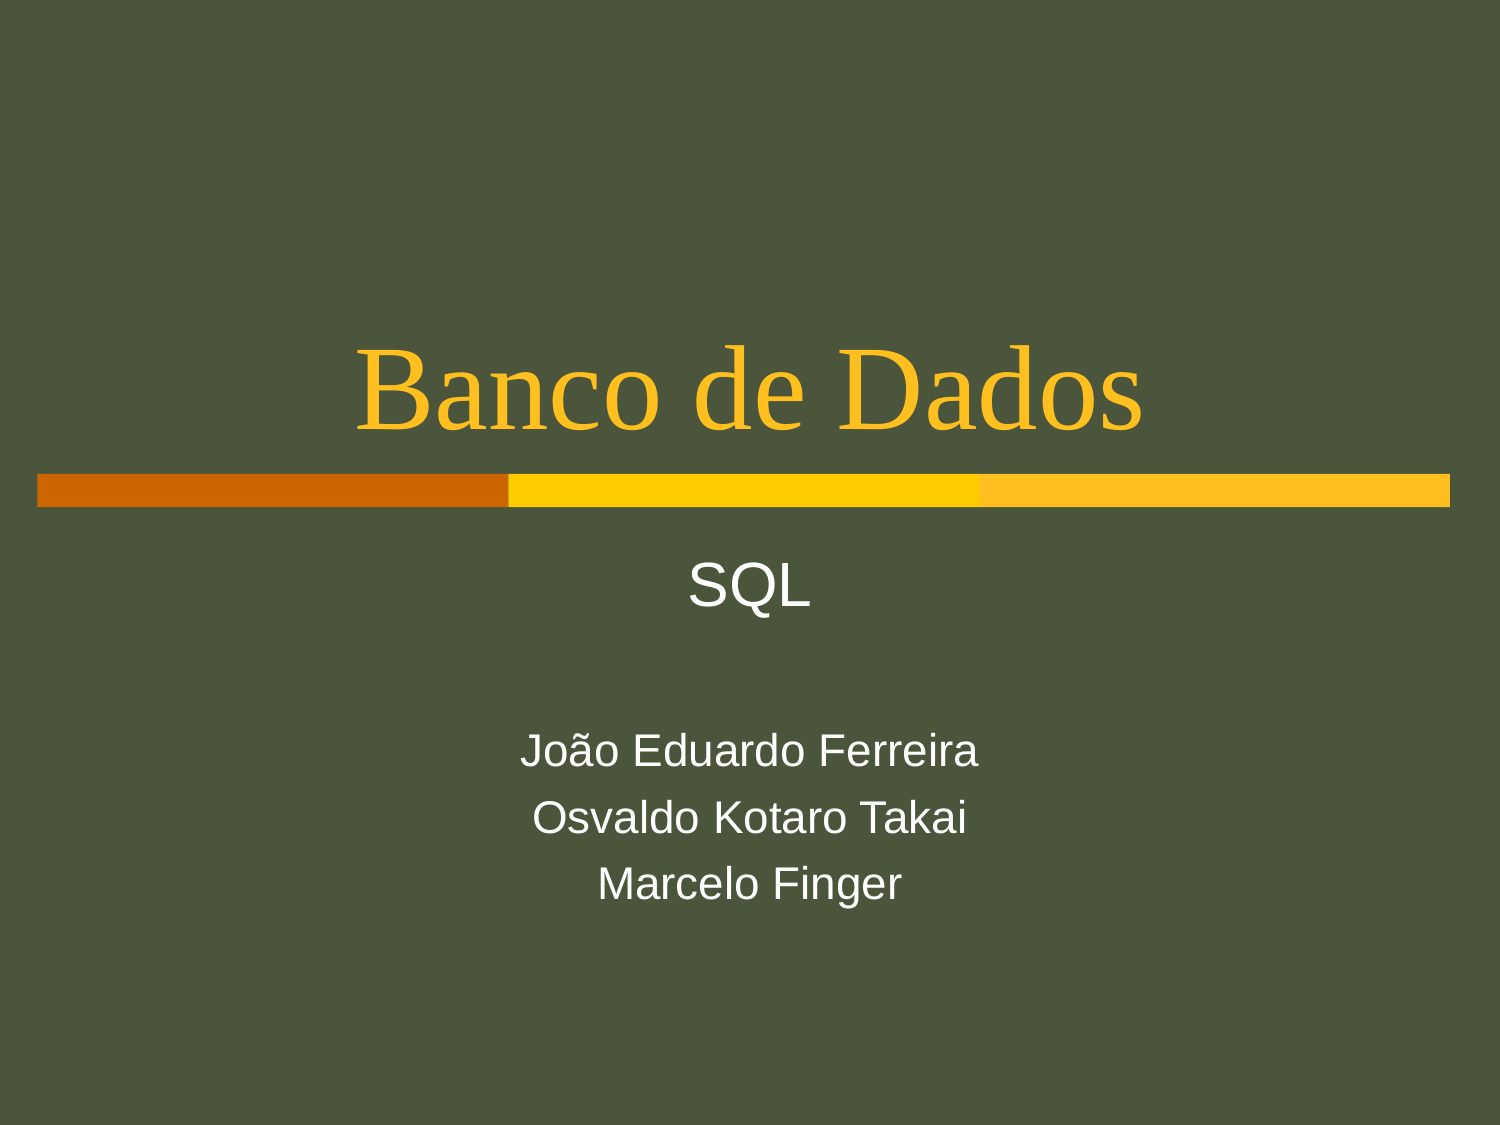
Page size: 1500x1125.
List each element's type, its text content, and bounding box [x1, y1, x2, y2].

title Banco de Dados [112, 112, 1388, 462]
subtitle SQL João Eduardo Ferreira Osvaldo Kotaro Takai Marcelo Finger [225, 536, 1276, 917]
